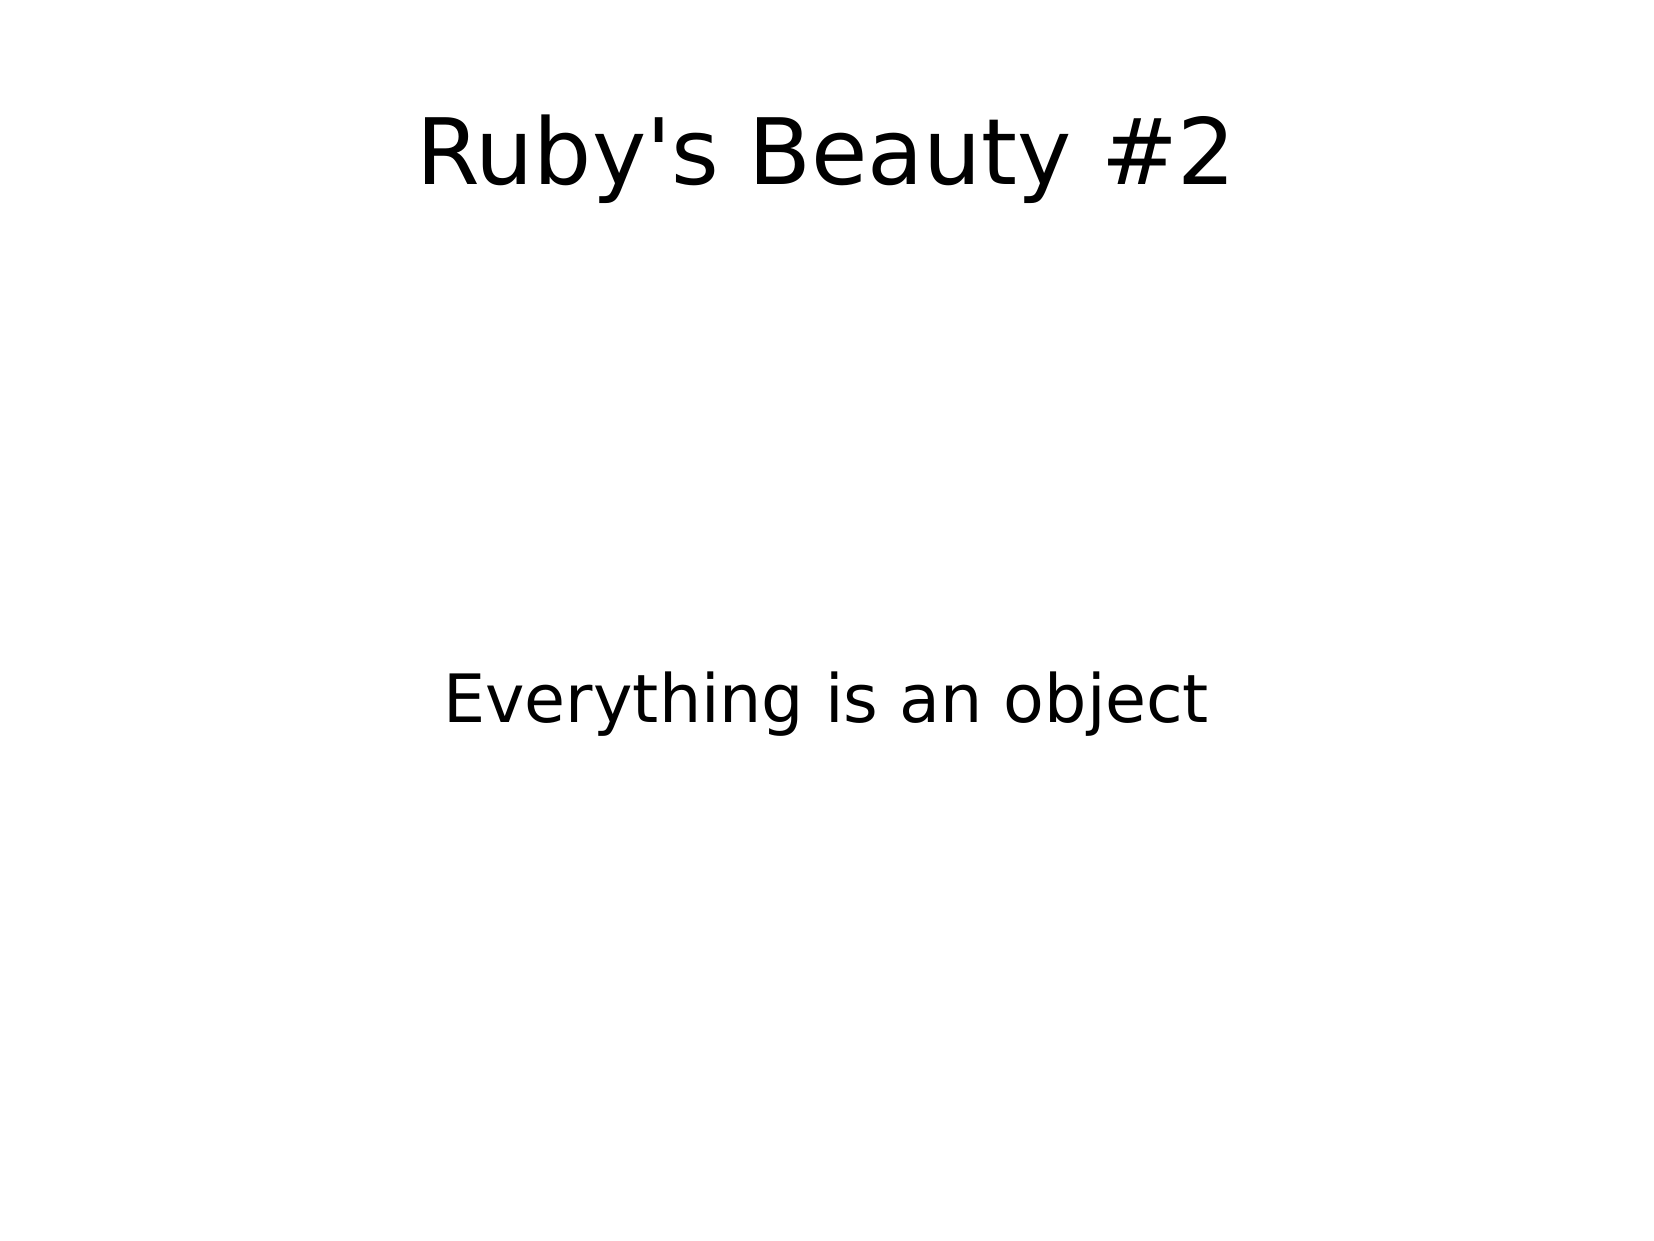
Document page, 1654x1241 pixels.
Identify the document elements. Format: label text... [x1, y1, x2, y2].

title Ruby's Beauty #2 [82, 49, 1571, 257]
subtitle Everything is an object [82, 297, 1571, 1102]
